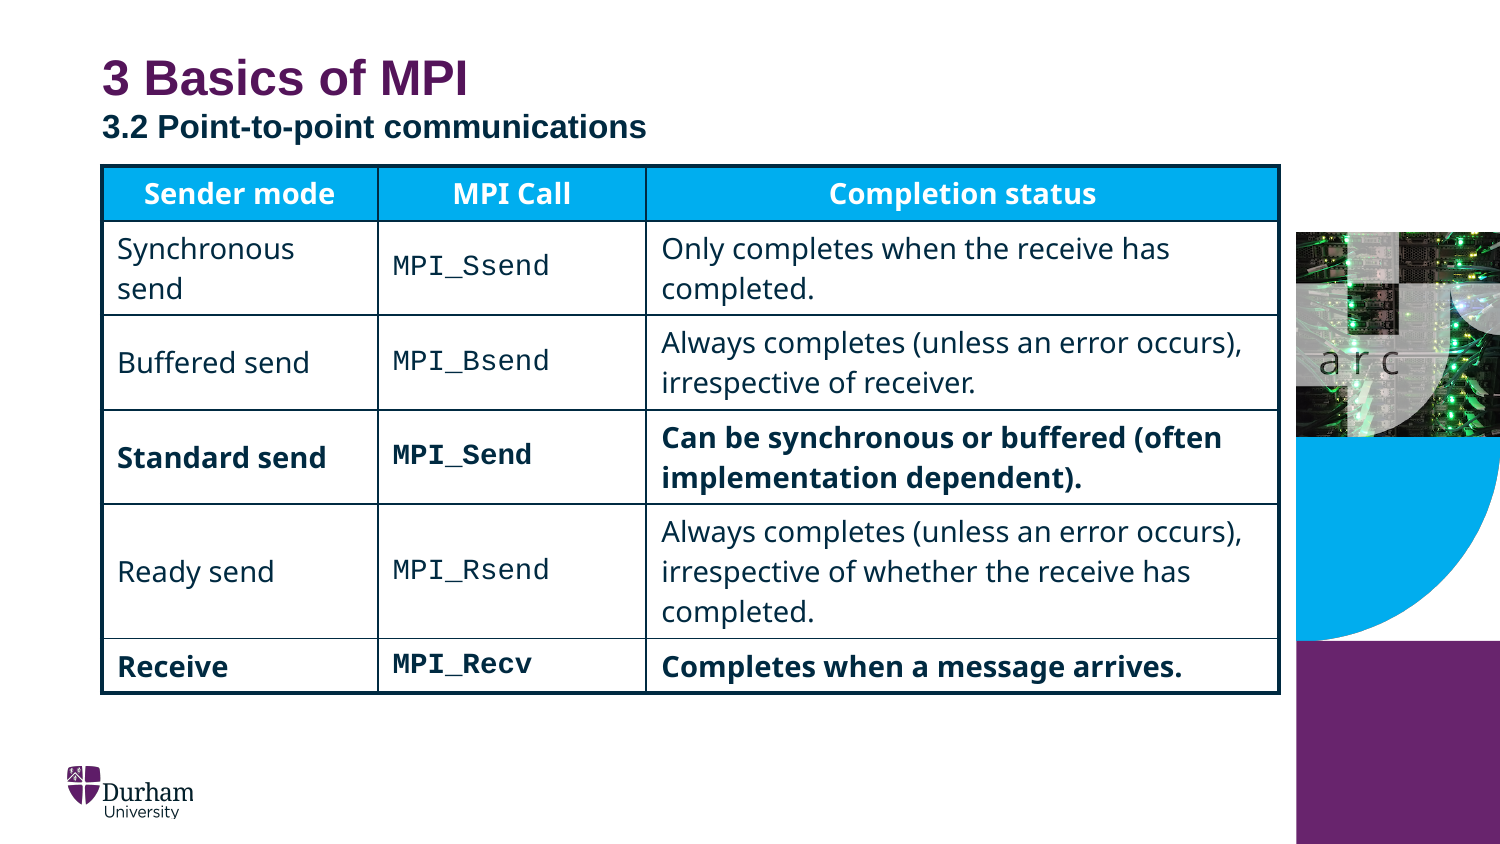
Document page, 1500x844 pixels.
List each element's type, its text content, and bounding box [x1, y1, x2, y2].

table_header Sender mode [104, 168, 377, 220]
table_cell Completes when a message arrives. [647, 639, 1277, 691]
table_cell Always completes (unless an error occurs), irrespective of receiver. [647, 316, 1277, 409]
table_cell Buffered send [104, 316, 377, 409]
table_cell MPI_Send [379, 411, 645, 503]
table_header Completion status [647, 168, 1277, 220]
table_cell Can be synchronous or buffered (often implementation dependent). [647, 411, 1277, 503]
table_cell Receive [104, 639, 377, 691]
text_box [1296, 640, 1500, 844]
table_cell MPI_Ssend [379, 222, 645, 314]
table_cell MPI_Recv [379, 639, 645, 691]
picture [67, 766, 193, 819]
table_cell Ready send [104, 505, 377, 638]
title 3 Basics of MPI 3.2 Point-to-point communications [101, 45, 1399, 187]
table_cell Always completes (unless an error occurs), irrespective of whether the receive has completed. [647, 505, 1277, 638]
table_cell MPI_Rsend [379, 505, 645, 638]
table_header MPI Call [379, 168, 645, 220]
picture [1332, 467, 1500, 640]
picture [1296, 232, 1500, 436]
table_cell Only completes when the receive has completed. [647, 222, 1277, 314]
table_cell Synchronous send [104, 222, 377, 314]
table_cell MPI_Bsend [379, 316, 645, 409]
table_cell Standard send [104, 411, 377, 503]
